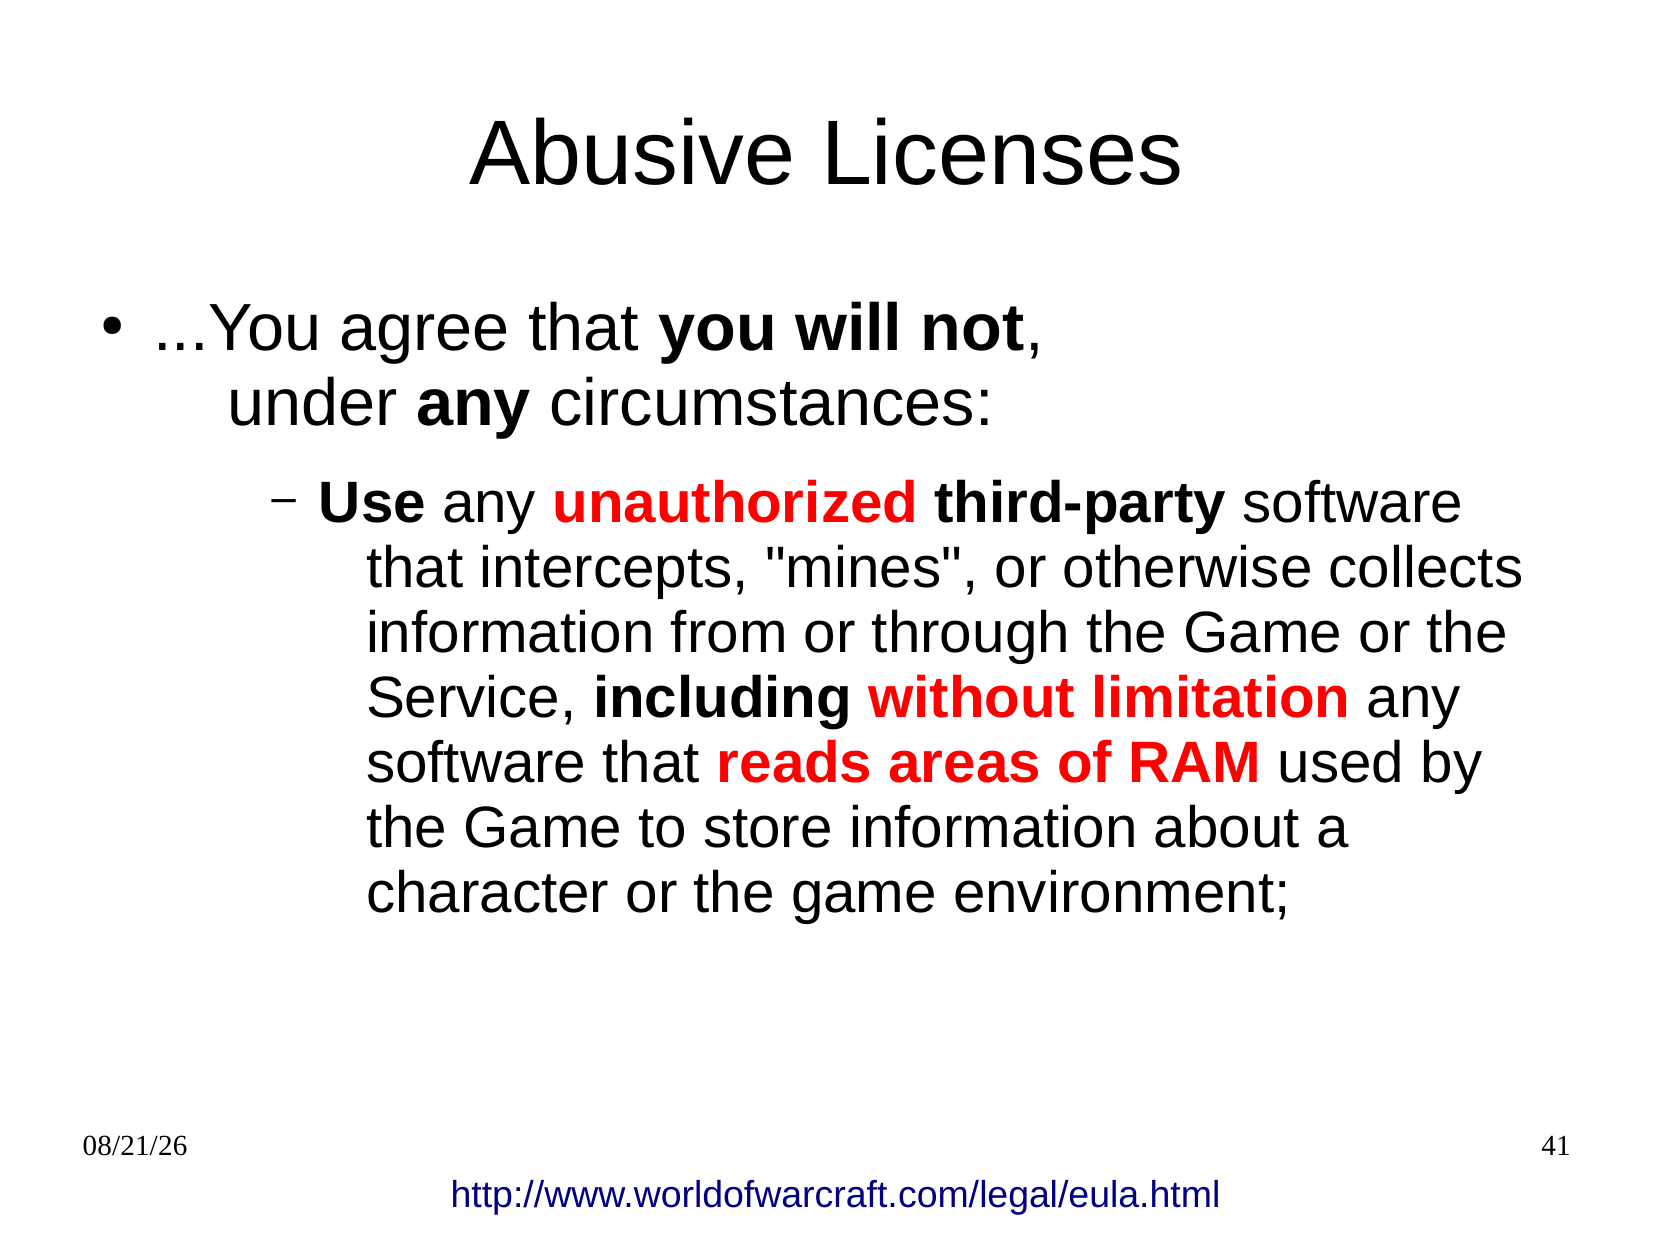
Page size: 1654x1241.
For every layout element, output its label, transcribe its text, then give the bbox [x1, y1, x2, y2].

title Abusive Licenses [82, 49, 1571, 257]
list ...You agree that you will not, under any circumstances: Use any unauthorized third-party software that intercepts, "mines", or otherwise collects information from or through the Game or the Service, including without limitation any software that reads areas of RAM used by the Game to store information about a character or the game environment; [82, 290, 1571, 1094]
text_box http://www.worldofwarcraft.com/legal/eula.html [435, 1165, 1313, 1223]
